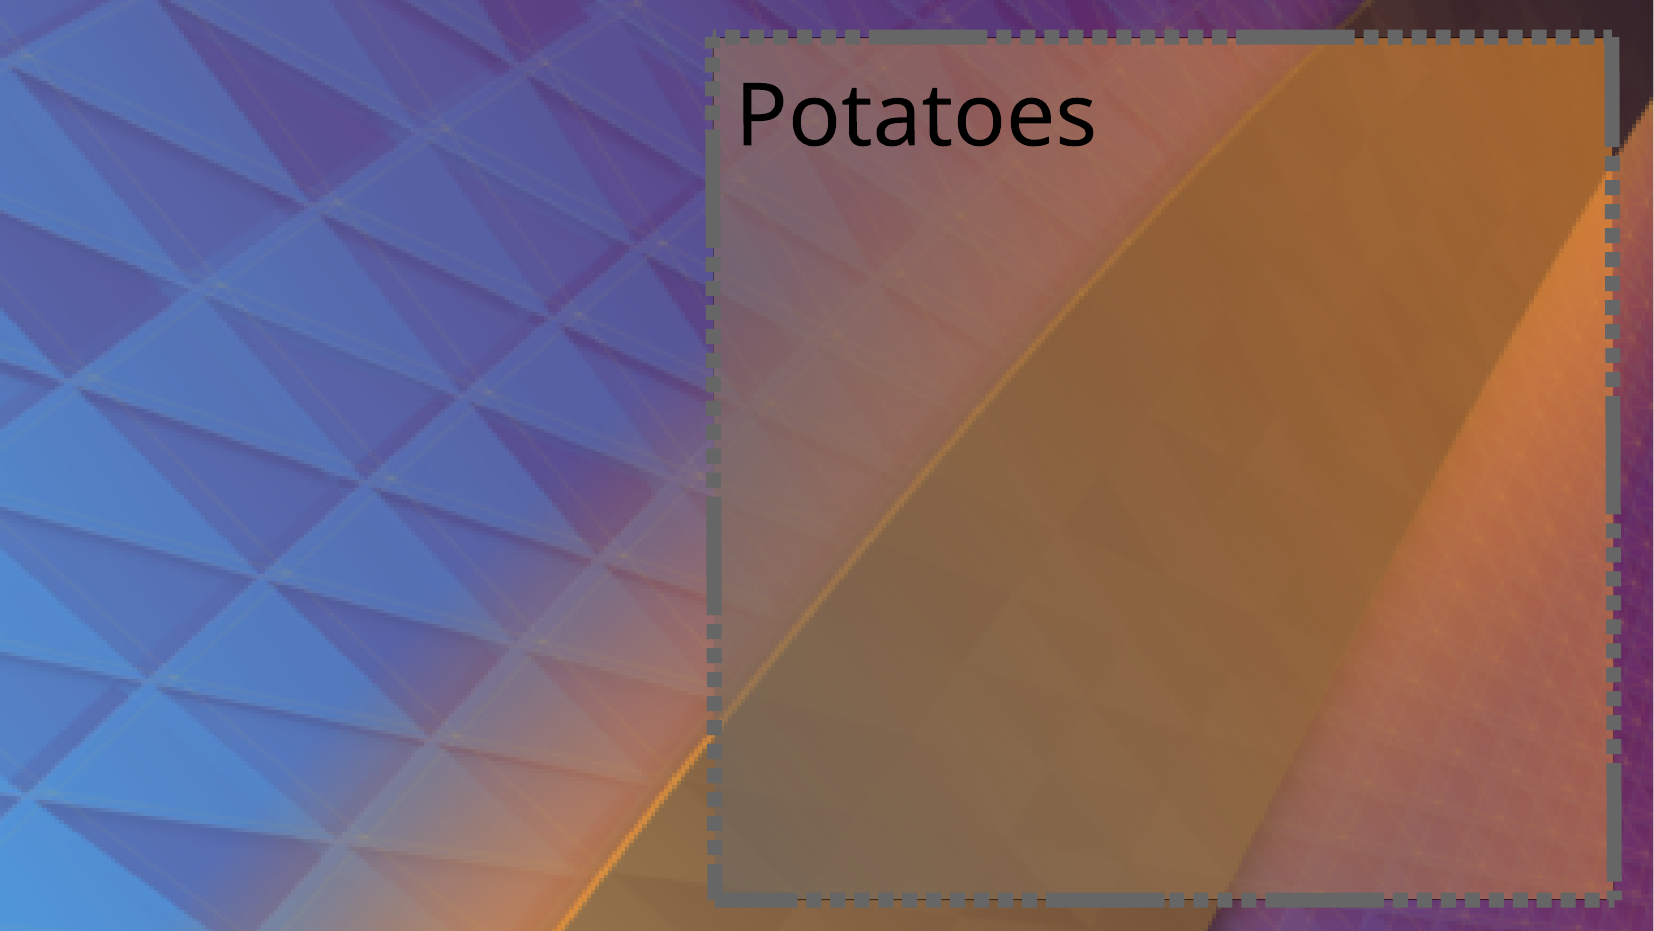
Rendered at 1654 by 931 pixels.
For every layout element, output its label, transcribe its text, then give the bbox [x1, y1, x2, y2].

text_box Potatoes [712, 37, 1615, 901]
picture [0, 0, 1654, 931]
